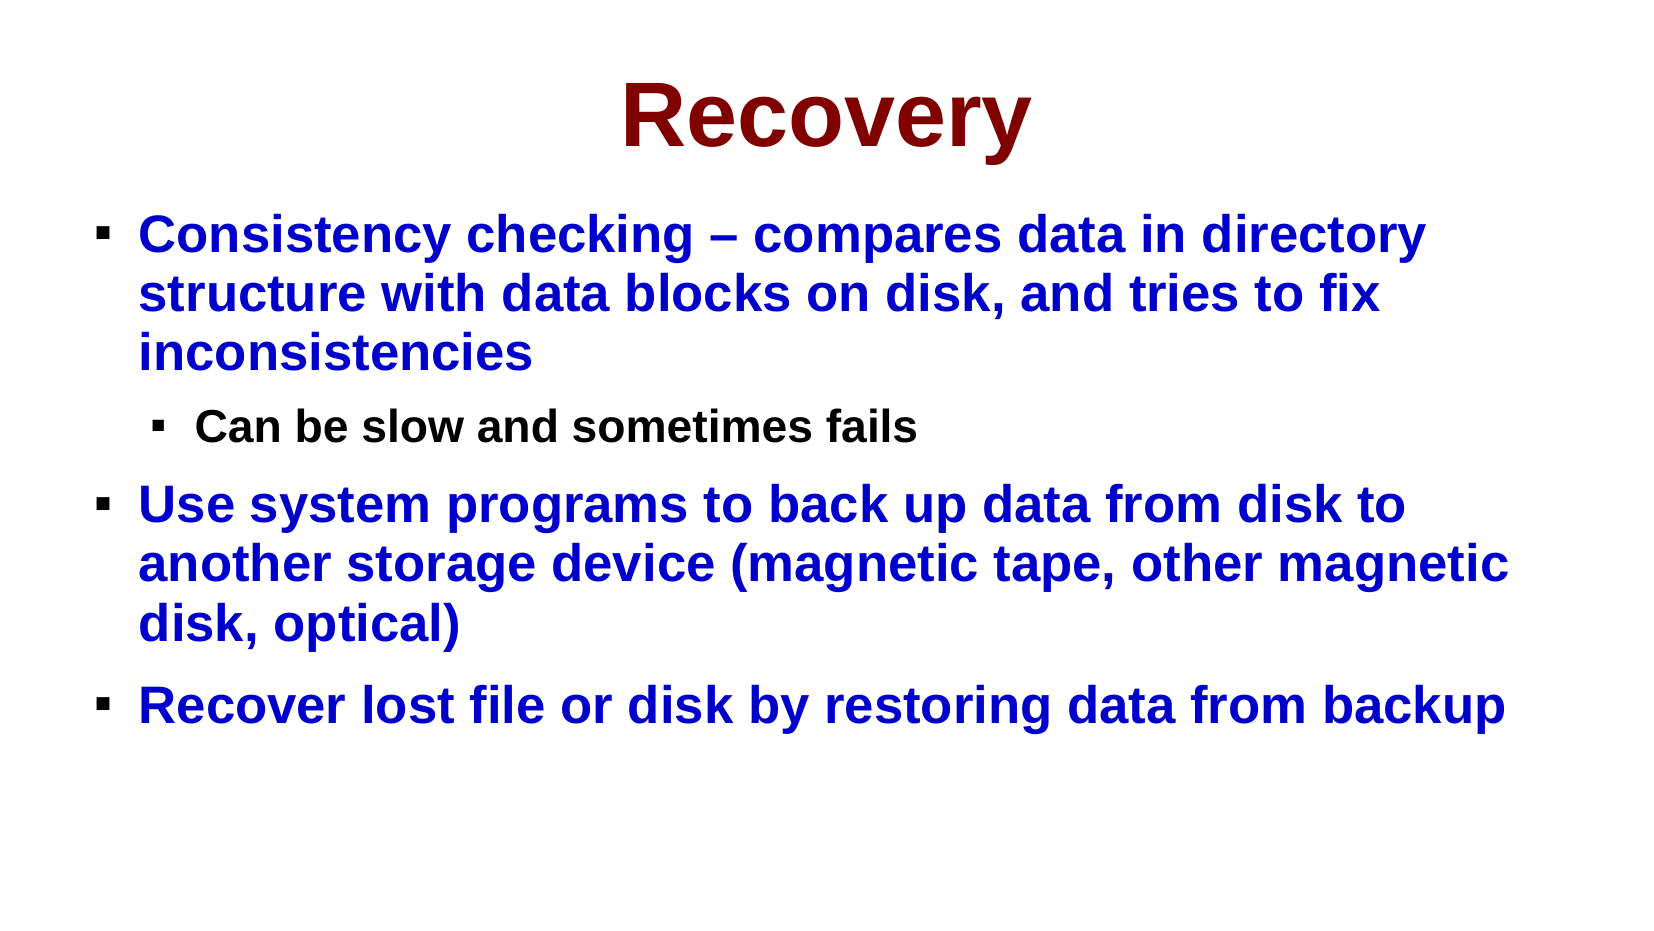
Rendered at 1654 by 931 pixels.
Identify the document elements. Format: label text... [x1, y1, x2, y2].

list Consistency checking – compares data in directory structure with data blocks on disk, and tries to fix inconsistencies Can be slow and sometimes fails Use system programs to back up data from disk to another storage device (magnetic tape, other magnetic disk, optical) Recover lost file or disk by restoring data from backup [82, 204, 1571, 745]
title Recovery [82, 37, 1571, 193]
